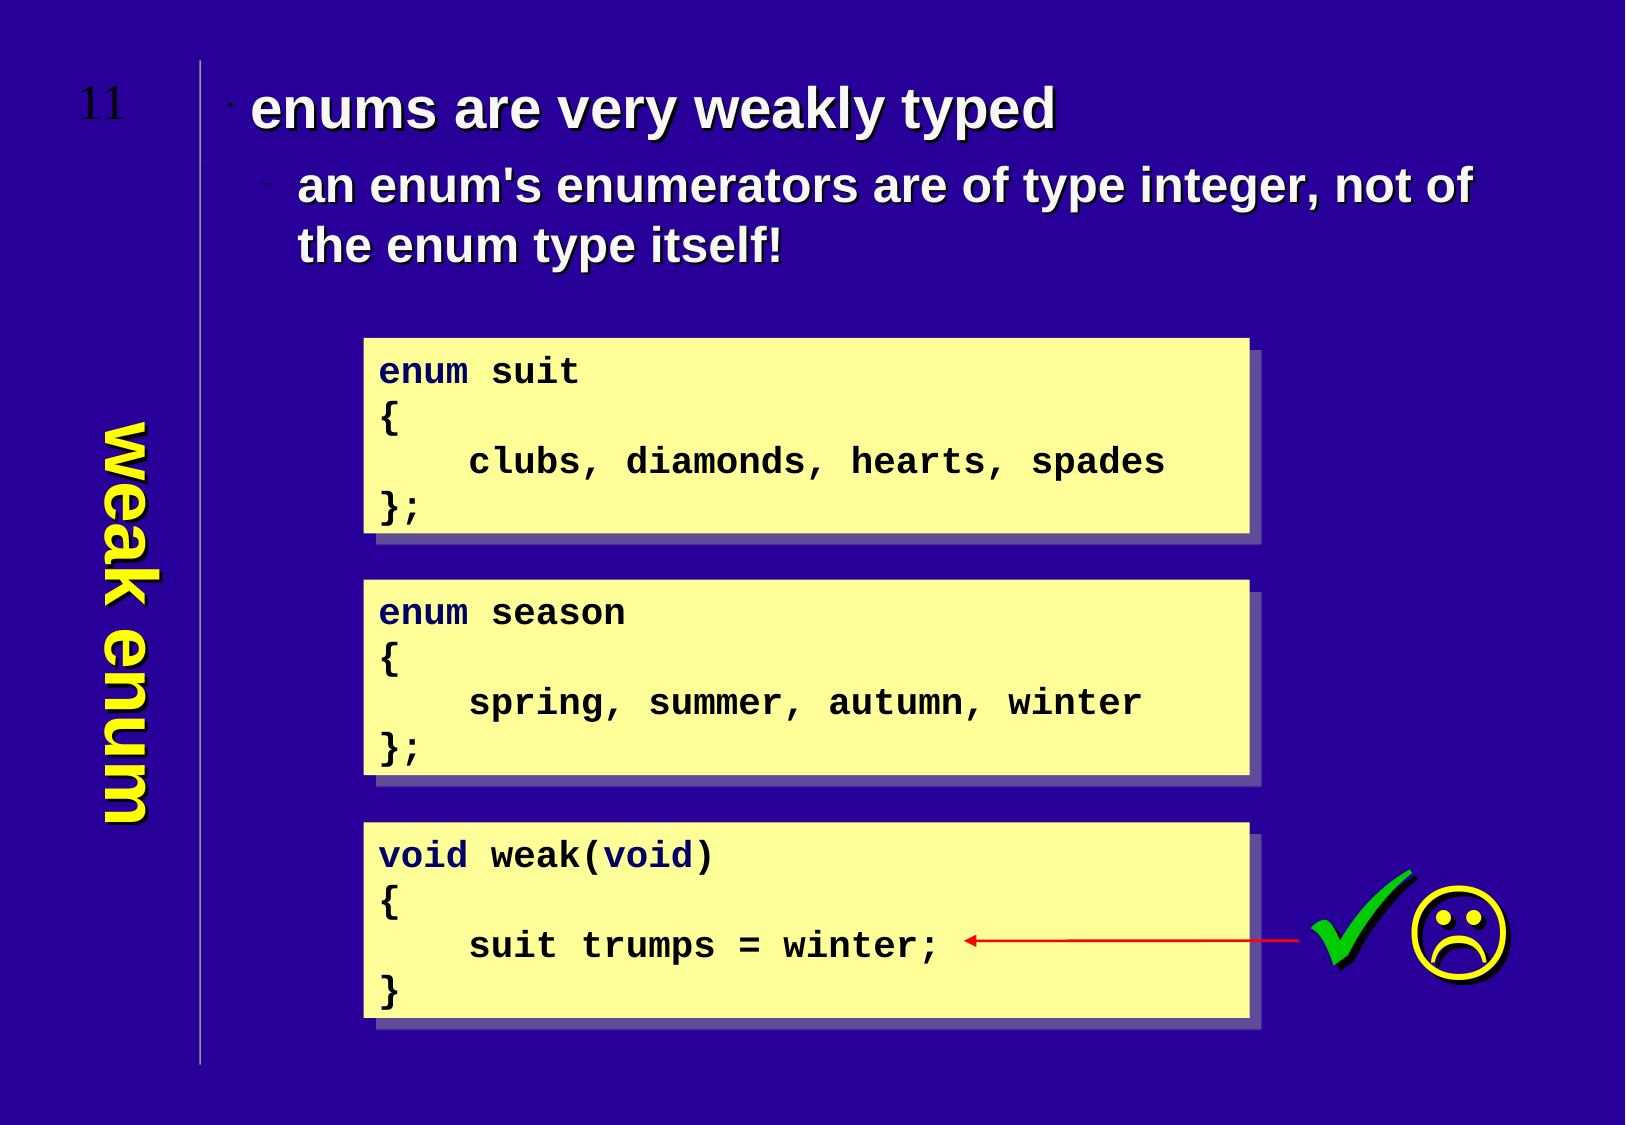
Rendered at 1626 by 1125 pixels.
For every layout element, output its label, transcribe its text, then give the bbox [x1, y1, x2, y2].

text_box void weak(void) { suit trumps = winter; } [363, 822, 1250, 1018]
title weak enum [50, 187, 188, 1063]
text_box  [1284, 828, 1474, 1024]
list enums are very weakly typed an enum's enumerators are of type integer, not of the enum type itself! [212, 62, 1550, 1063]
text_box enum season { spring, summer, autumn, winter }; [363, 579, 1250, 776]
text_box enum suit { clubs, diamonds, hearts, spades }; [363, 337, 1250, 534]
text_box  [1391, 846, 1581, 1012]
